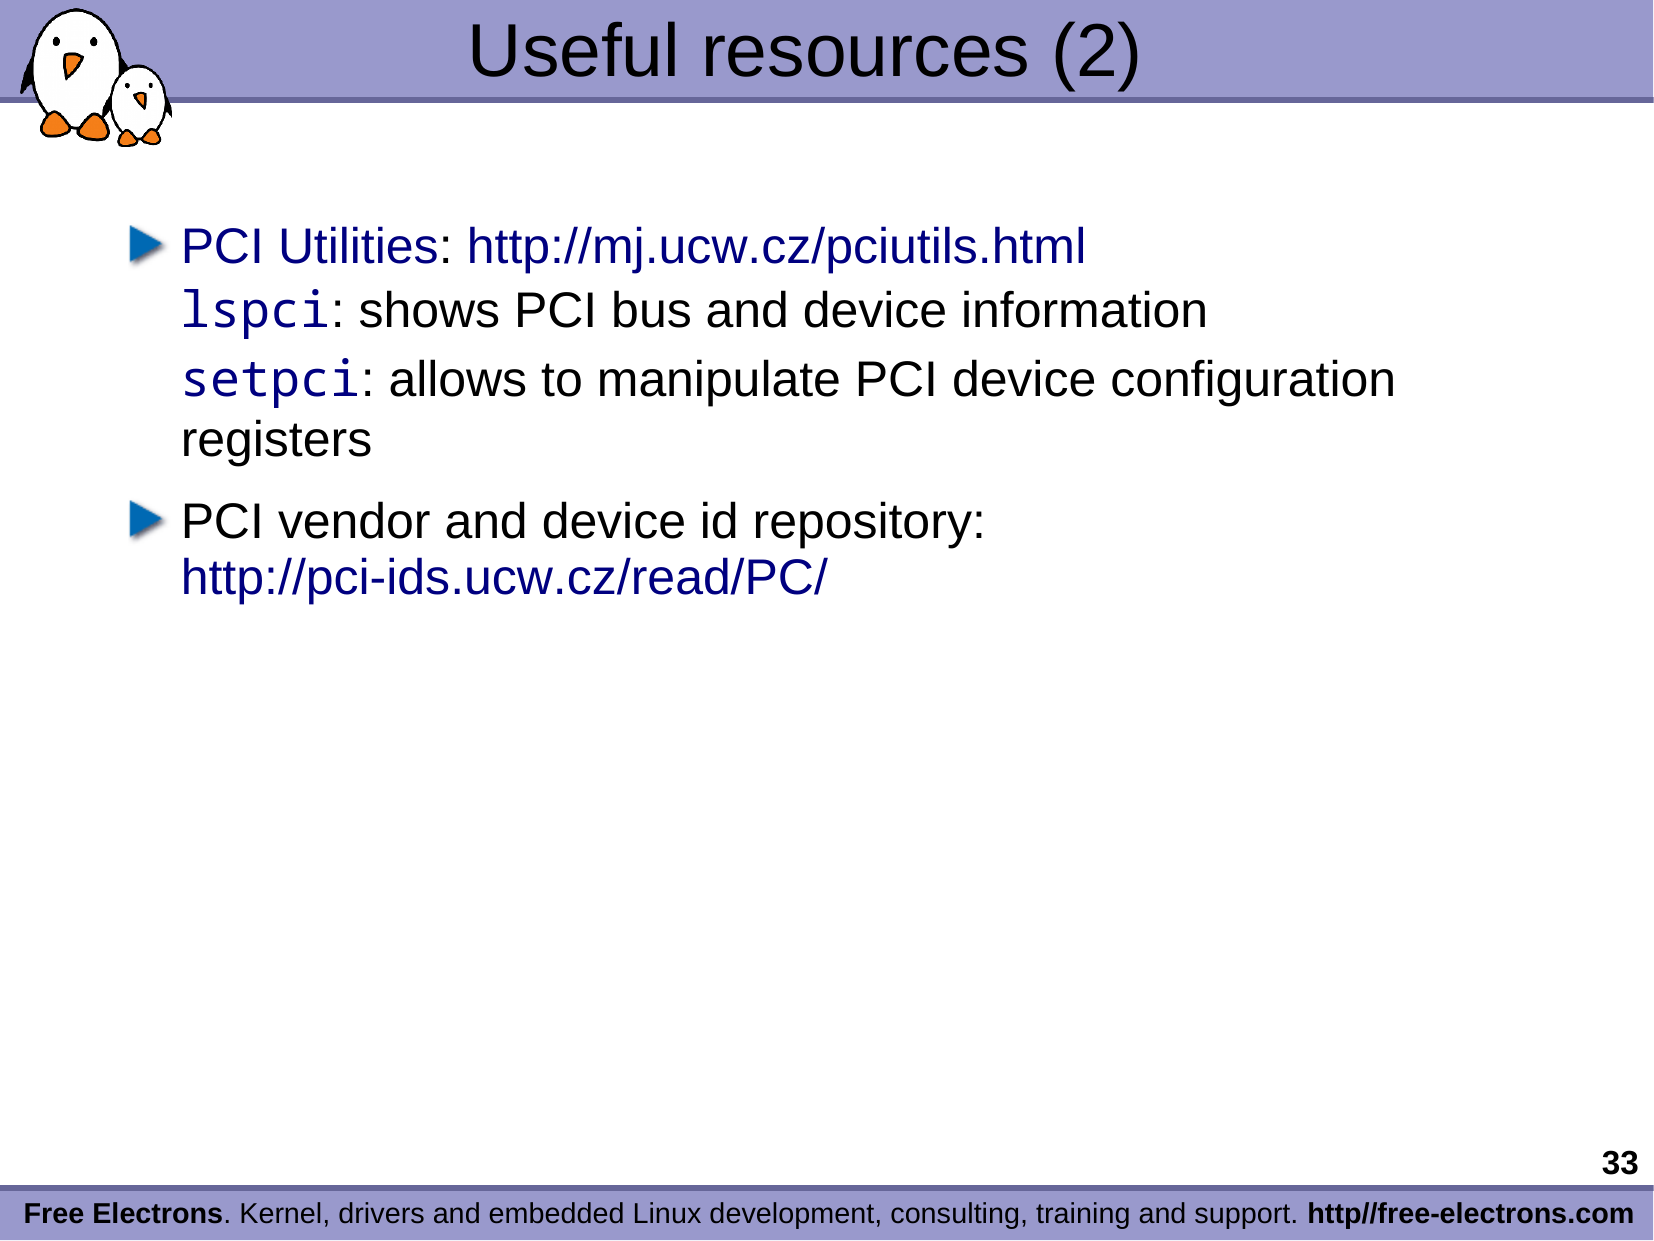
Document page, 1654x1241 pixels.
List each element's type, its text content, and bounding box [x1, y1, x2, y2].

picture [20, 8, 172, 147]
list PCI Utilities: http://mj.ucw.cz/pciutils.html lspci: shows PCI bus and device information setpci: allows to manipulate PCI device configuration registers PCI vendor and device id repository: http://pci-ids.ucw.cz/read/PC/ [109, 218, 1578, 1069]
title Useful resources (2) [60, 0, 1551, 101]
